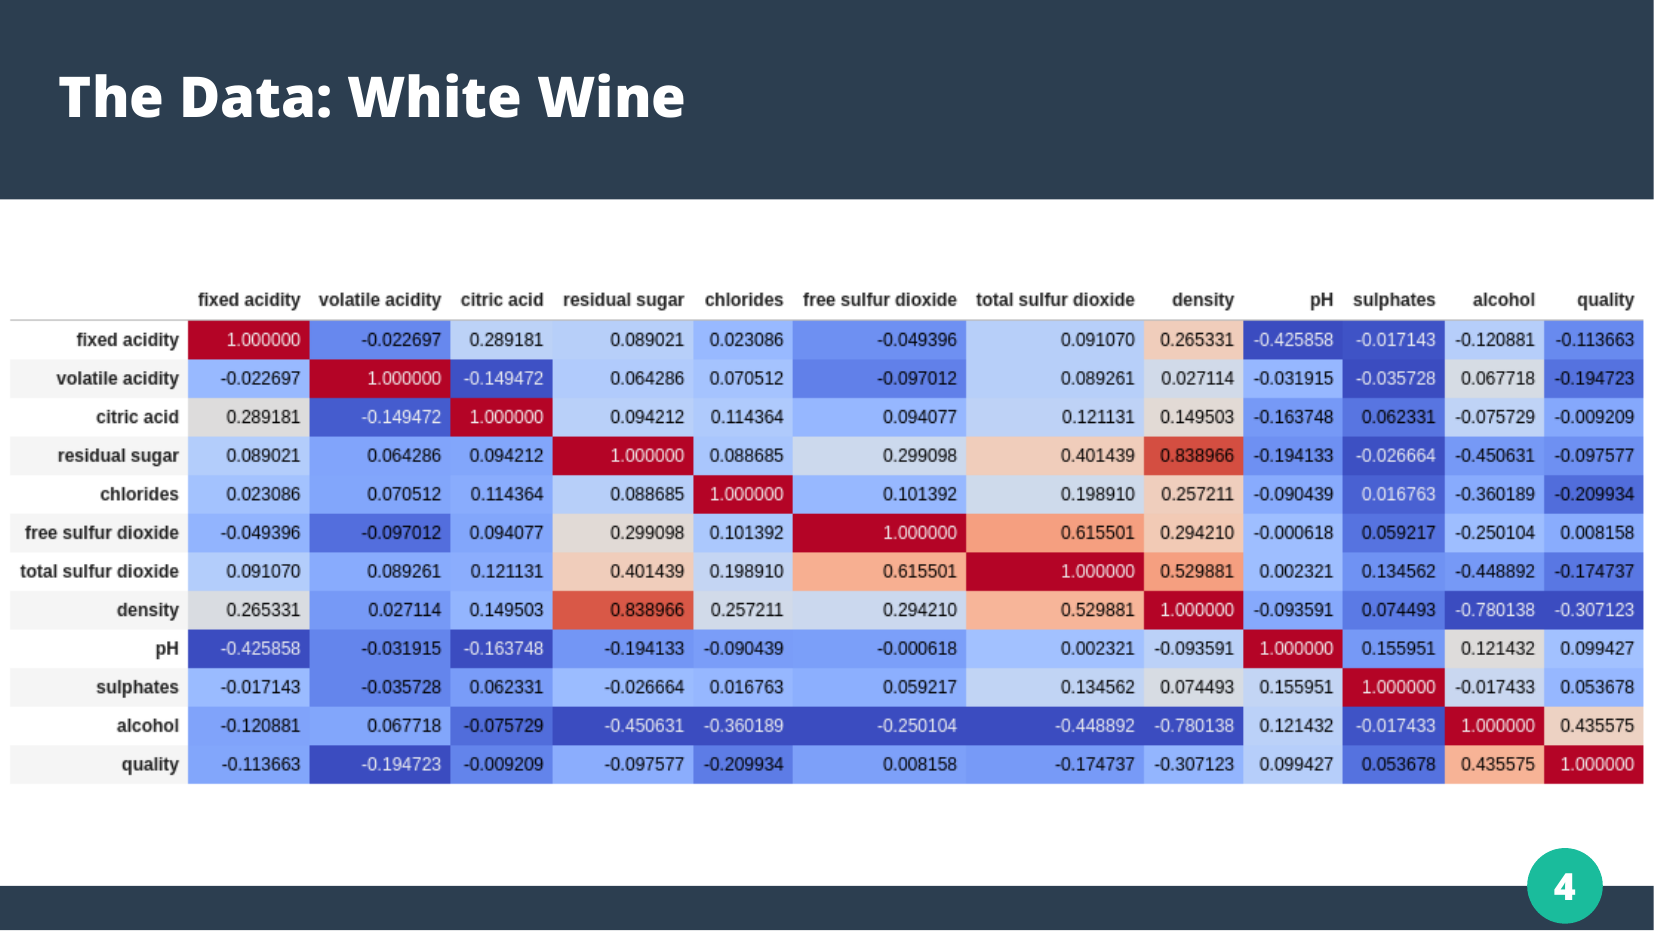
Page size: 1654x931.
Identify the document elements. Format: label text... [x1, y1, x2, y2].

picture [3, 281, 1654, 796]
title The Data: White Wine [59, 37, 1595, 156]
